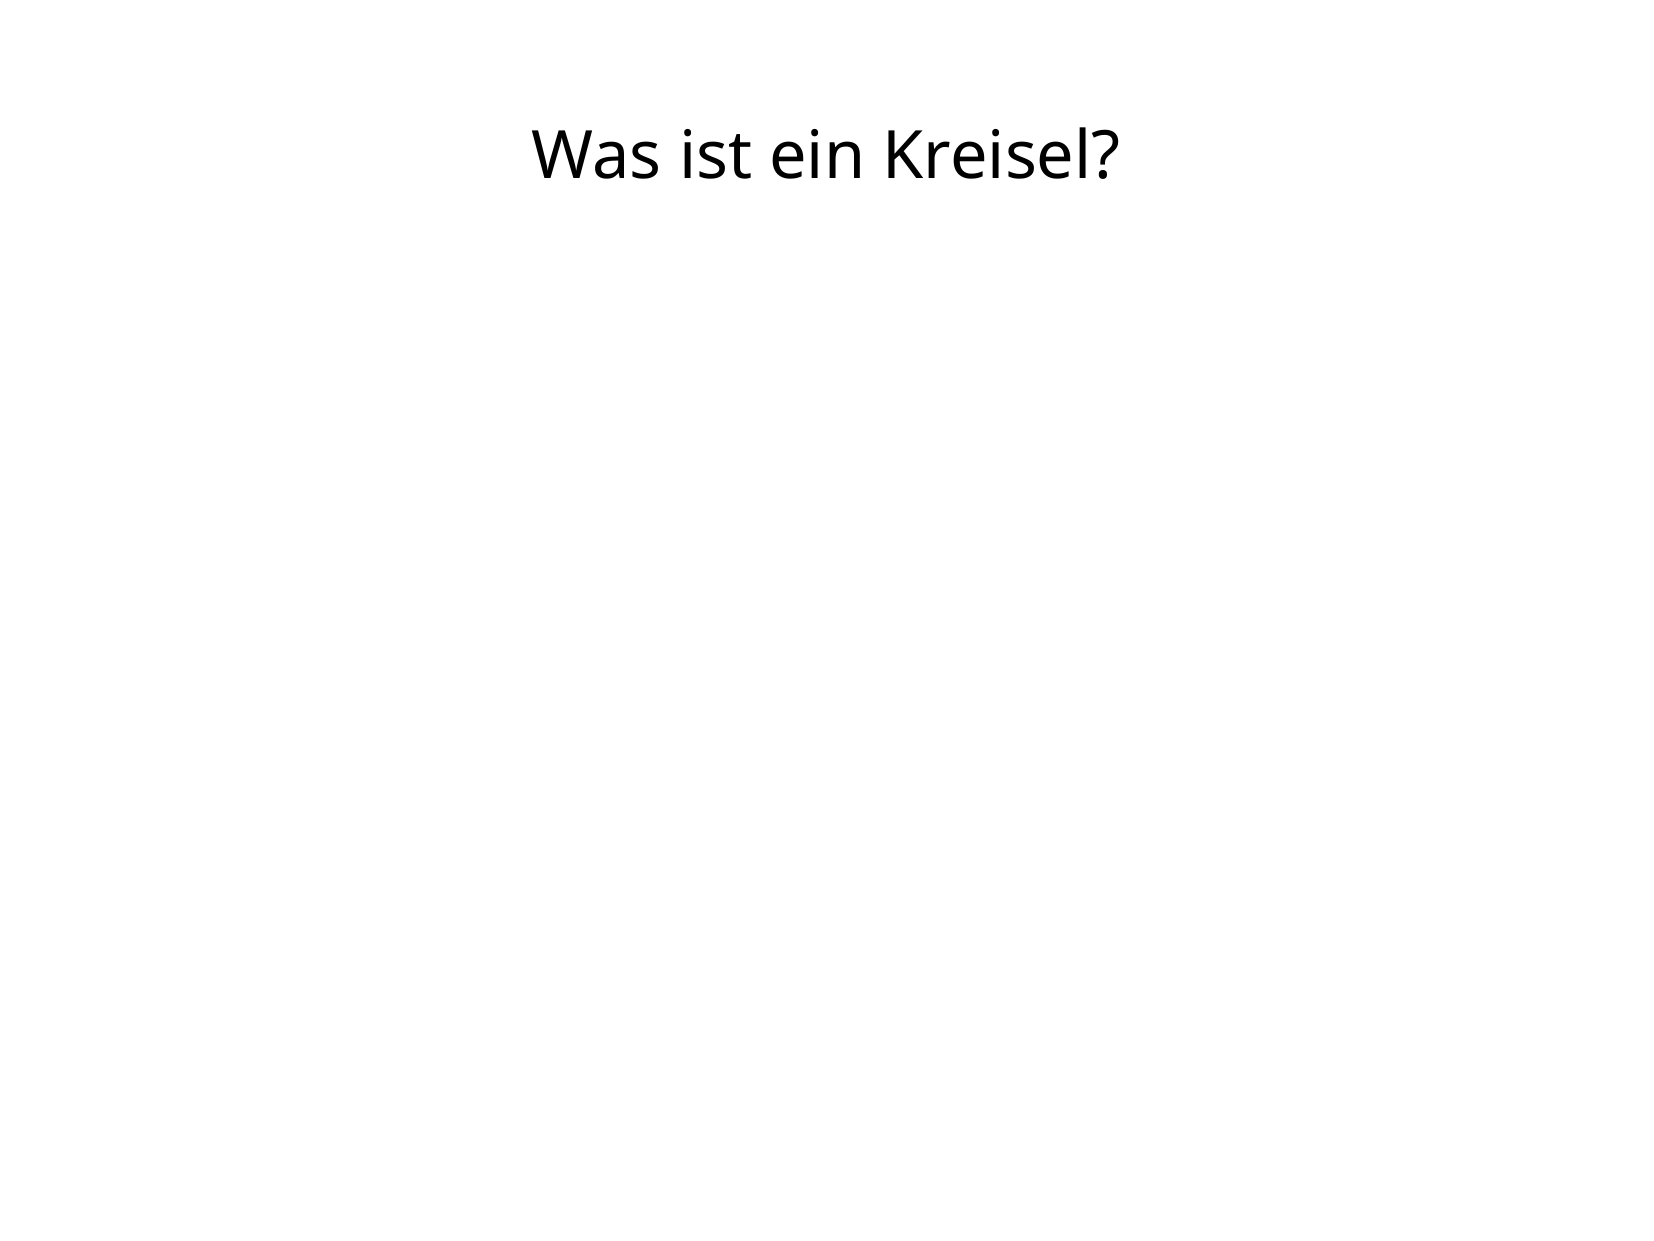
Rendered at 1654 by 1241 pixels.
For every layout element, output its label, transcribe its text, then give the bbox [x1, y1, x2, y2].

title Was ist ein Kreisel? [82, 49, 1571, 257]
